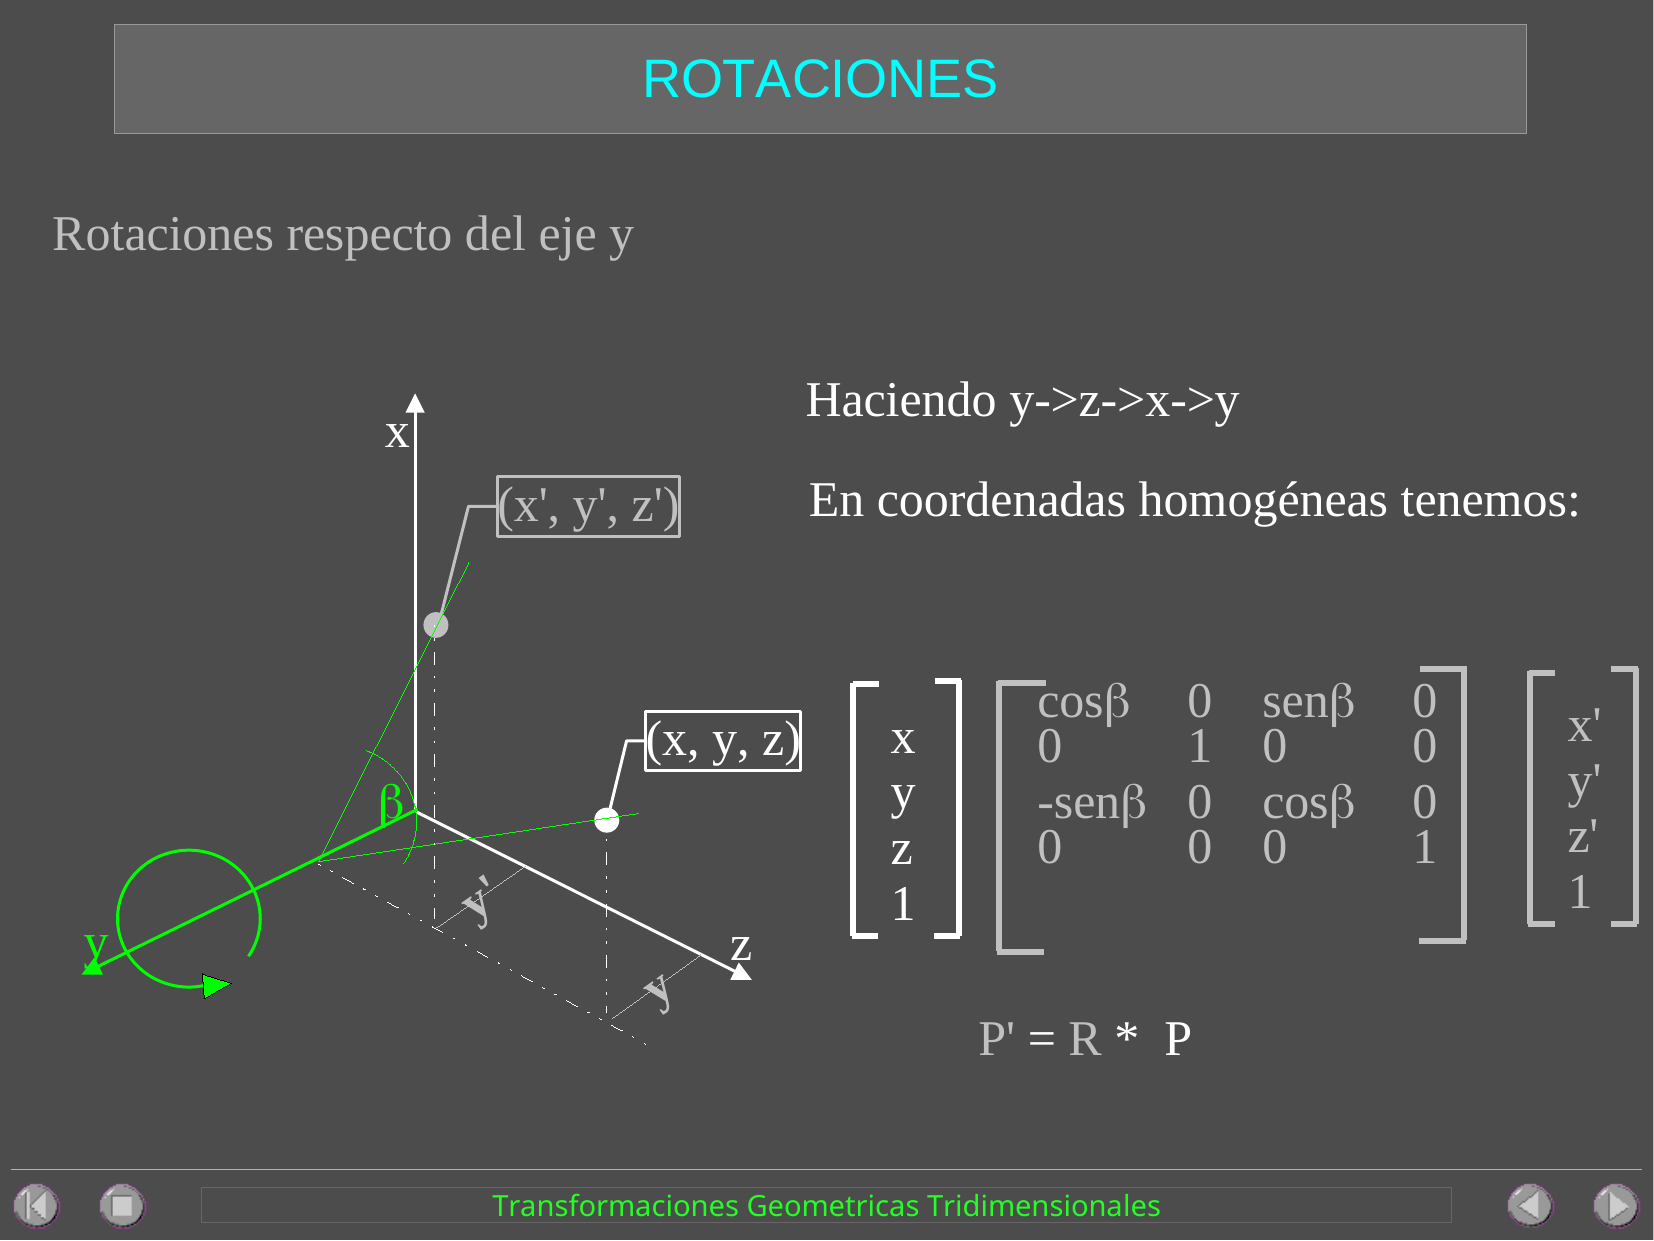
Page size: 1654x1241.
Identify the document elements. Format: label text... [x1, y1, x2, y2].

text_box [423, 612, 449, 638]
text_box [594, 807, 620, 833]
picture [1505, 1181, 1556, 1231]
picture [11, 1181, 62, 1232]
picture [1591, 1181, 1642, 1232]
picture [97, 1181, 148, 1232]
text_box Haciendo y->z->x->y [805, 371, 1326, 432]
text_box Rotaciones respecto del eje y [52, 205, 1464, 266]
text_box x' y' z' 1 [1567, 697, 1634, 938]
text_box cosb 0 senb 0 0 1 0 0 -senb 0 cosb 0 0 0 0 1 [1037, 672, 1449, 969]
text_box x [385, 403, 408, 464]
text_box P' = R * P [978, 1010, 1547, 1071]
text_box y [83, 913, 107, 971]
text_box z [730, 915, 753, 976]
title ROTACIONES [114, 24, 1527, 134]
text_box y [101, 965, 107, 974]
text_box [202, 973, 232, 999]
text_box En coordenadas homogéneas tenemos: [808, 472, 1647, 533]
text_box x y z 1 [890, 709, 958, 950]
text_box (x', y', z') [497, 476, 680, 537]
text_box (x, y, z) [645, 711, 801, 771]
